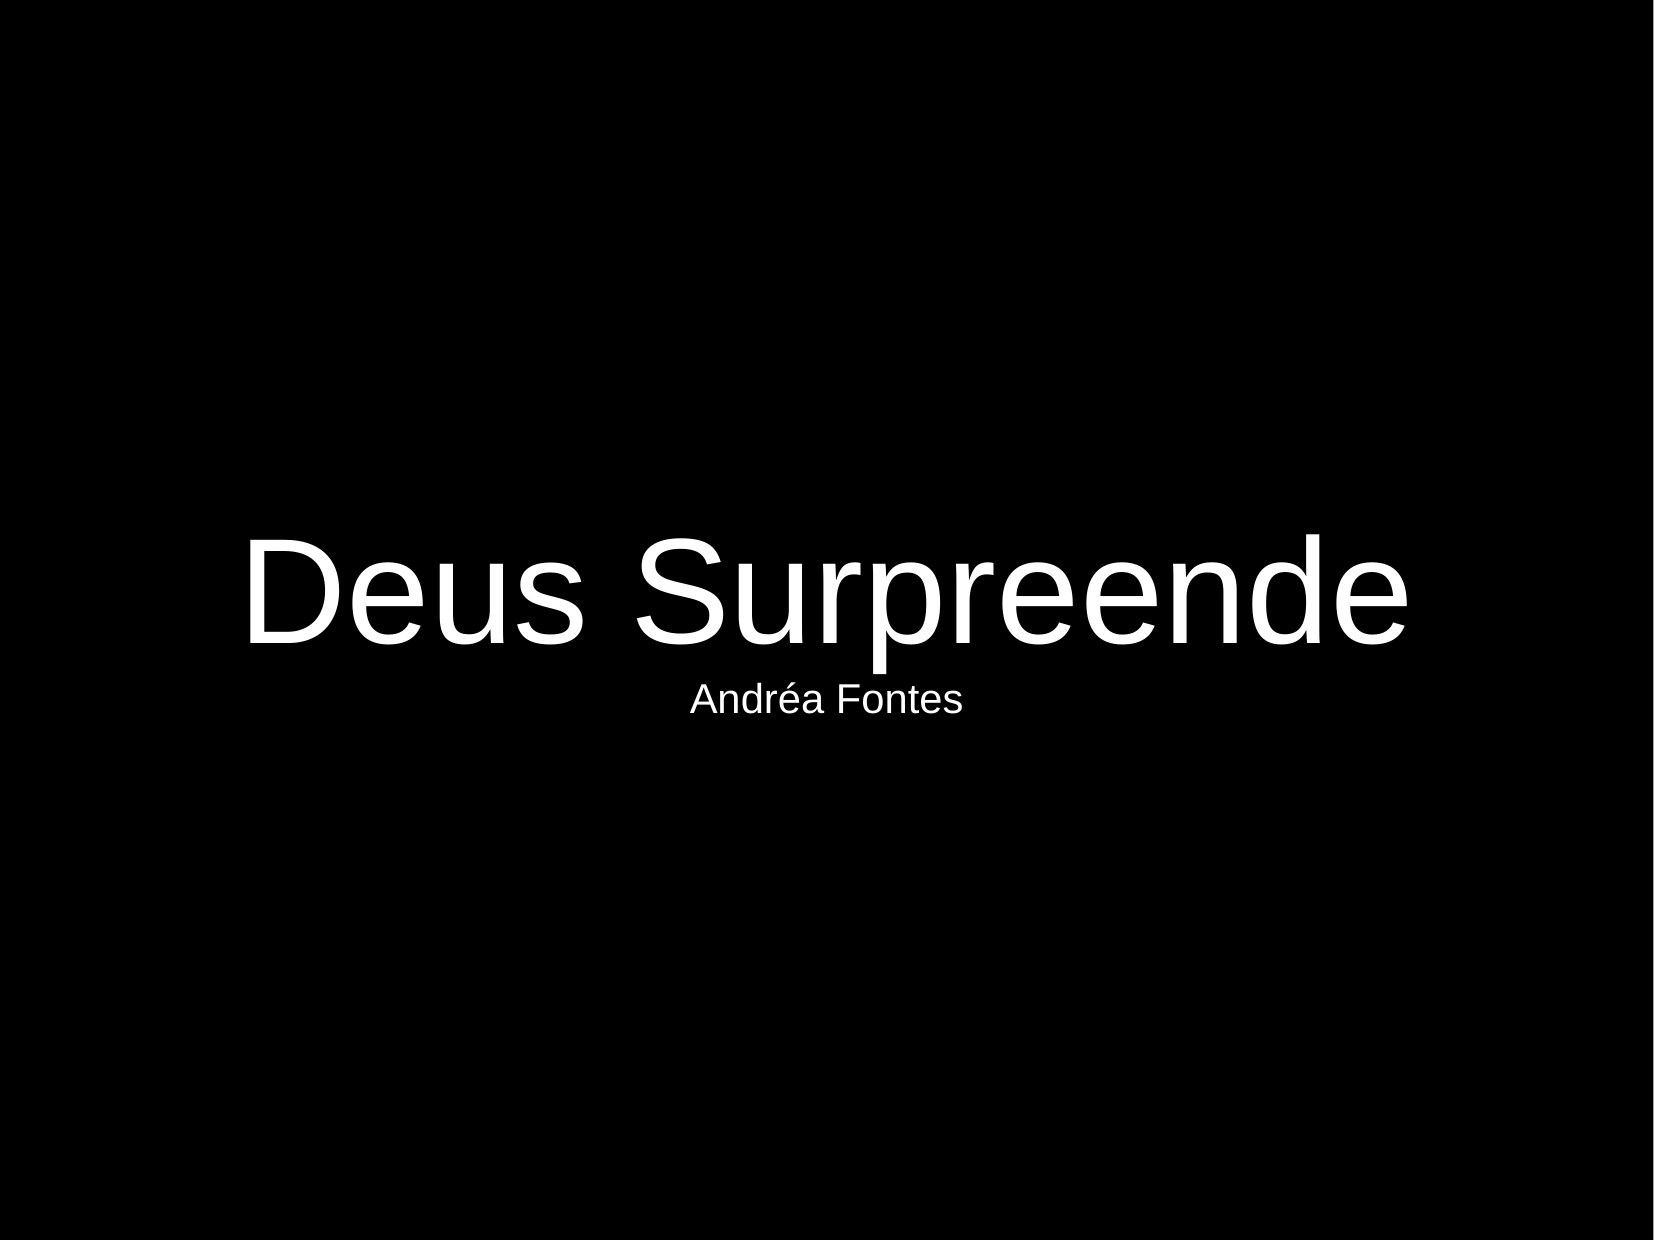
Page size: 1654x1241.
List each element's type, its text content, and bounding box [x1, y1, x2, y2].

subtitle Deus Surpreende Andréa Fontes [82, 49, 1571, 1182]
